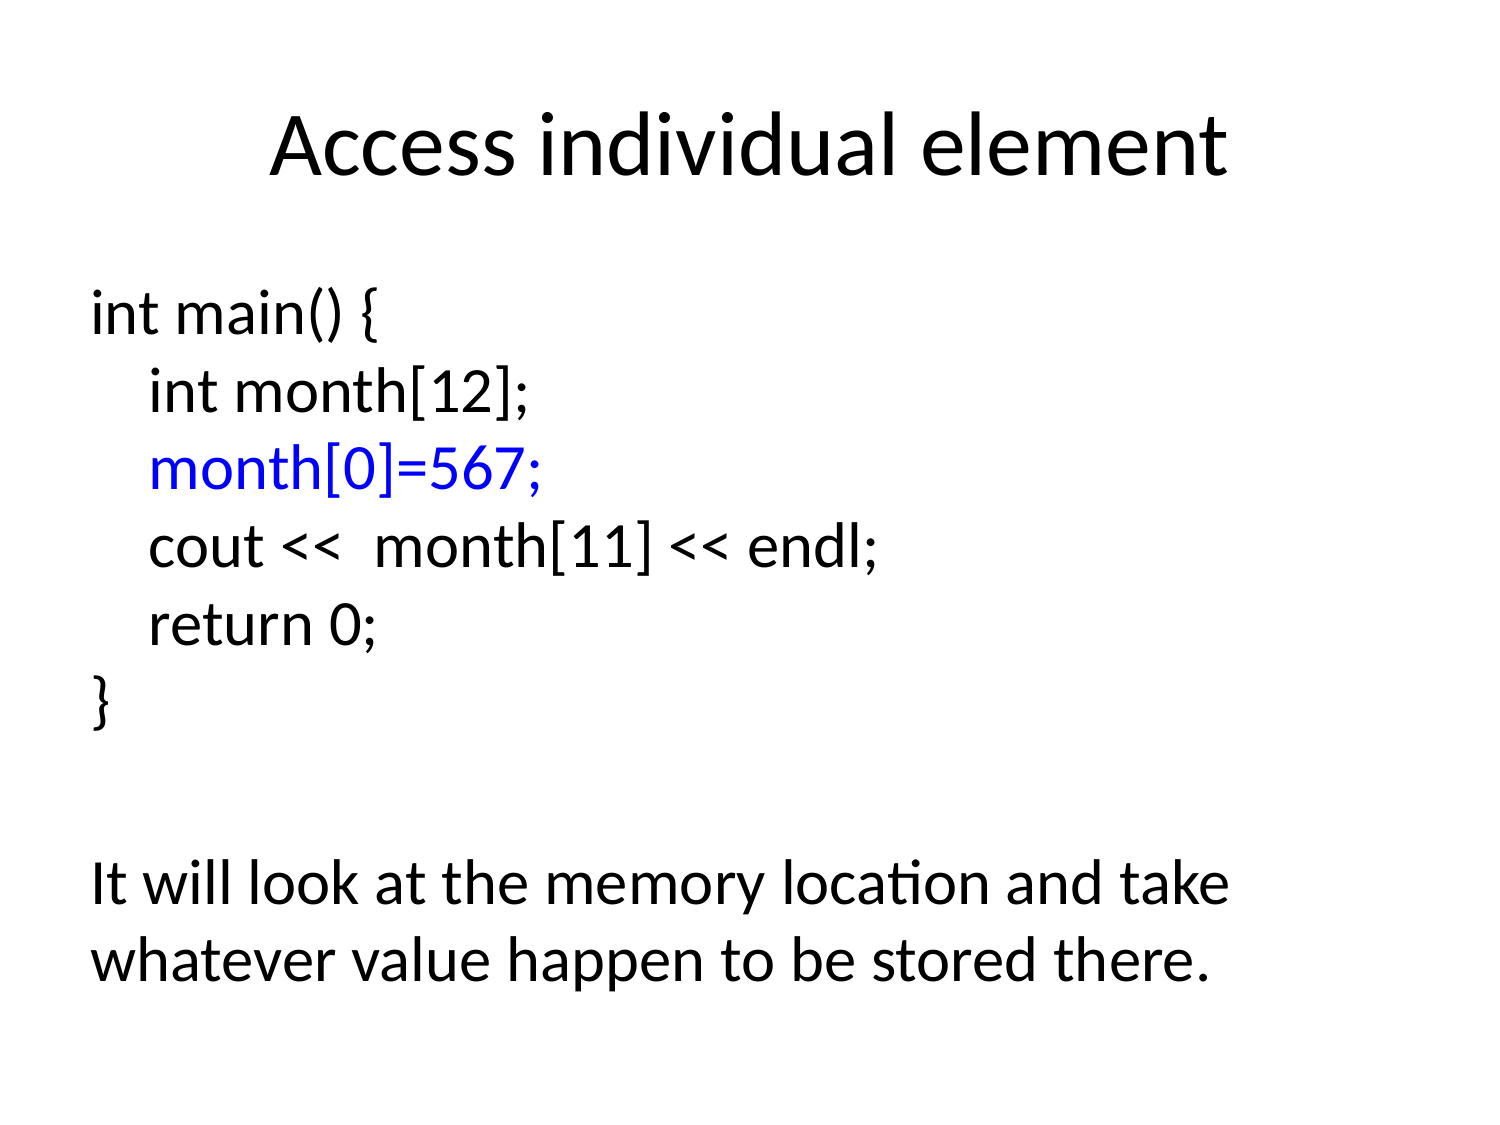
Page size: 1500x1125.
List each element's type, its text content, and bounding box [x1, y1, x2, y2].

list int main() { int month[12]; month[0]=567; cout << month[11] << endl; return 0; } It will look at the memory location and take whatever value happen to be stored there. [75, 262, 1425, 1005]
title Access individual element [75, 45, 1425, 233]
